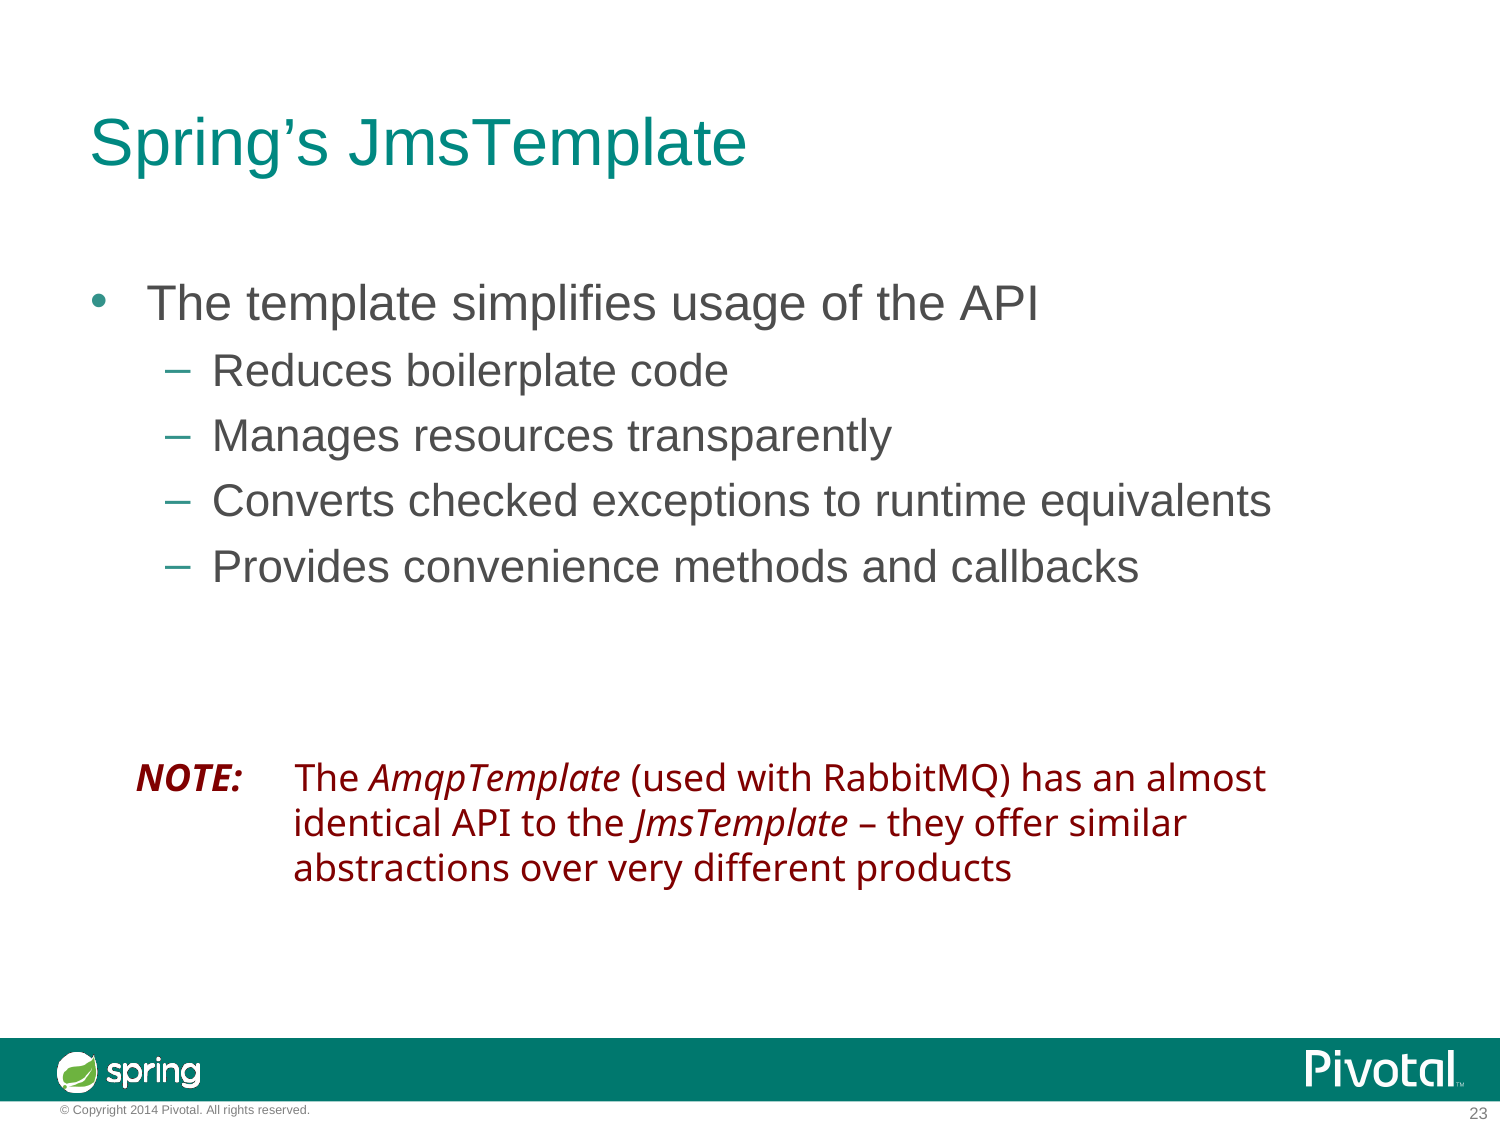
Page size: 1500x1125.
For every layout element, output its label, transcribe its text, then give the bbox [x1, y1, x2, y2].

title Spring’s JmsTemplate [75, 44, 1426, 233]
picture [1306, 1050, 1464, 1087]
list The template simplifies usage of the API Reduces boilerplate code Manages resources transparently Converts checked exceptions to runtime equivalents Provides convenience methods and callbacks [75, 262, 1426, 1005]
text_box NOTE: The AmqpTemplate (used with RabbitMQ) has an almost identical API to the JmsTemplate – they offer similar abstractions over very different products [116, 746, 1369, 897]
picture [32, 1041, 210, 1103]
